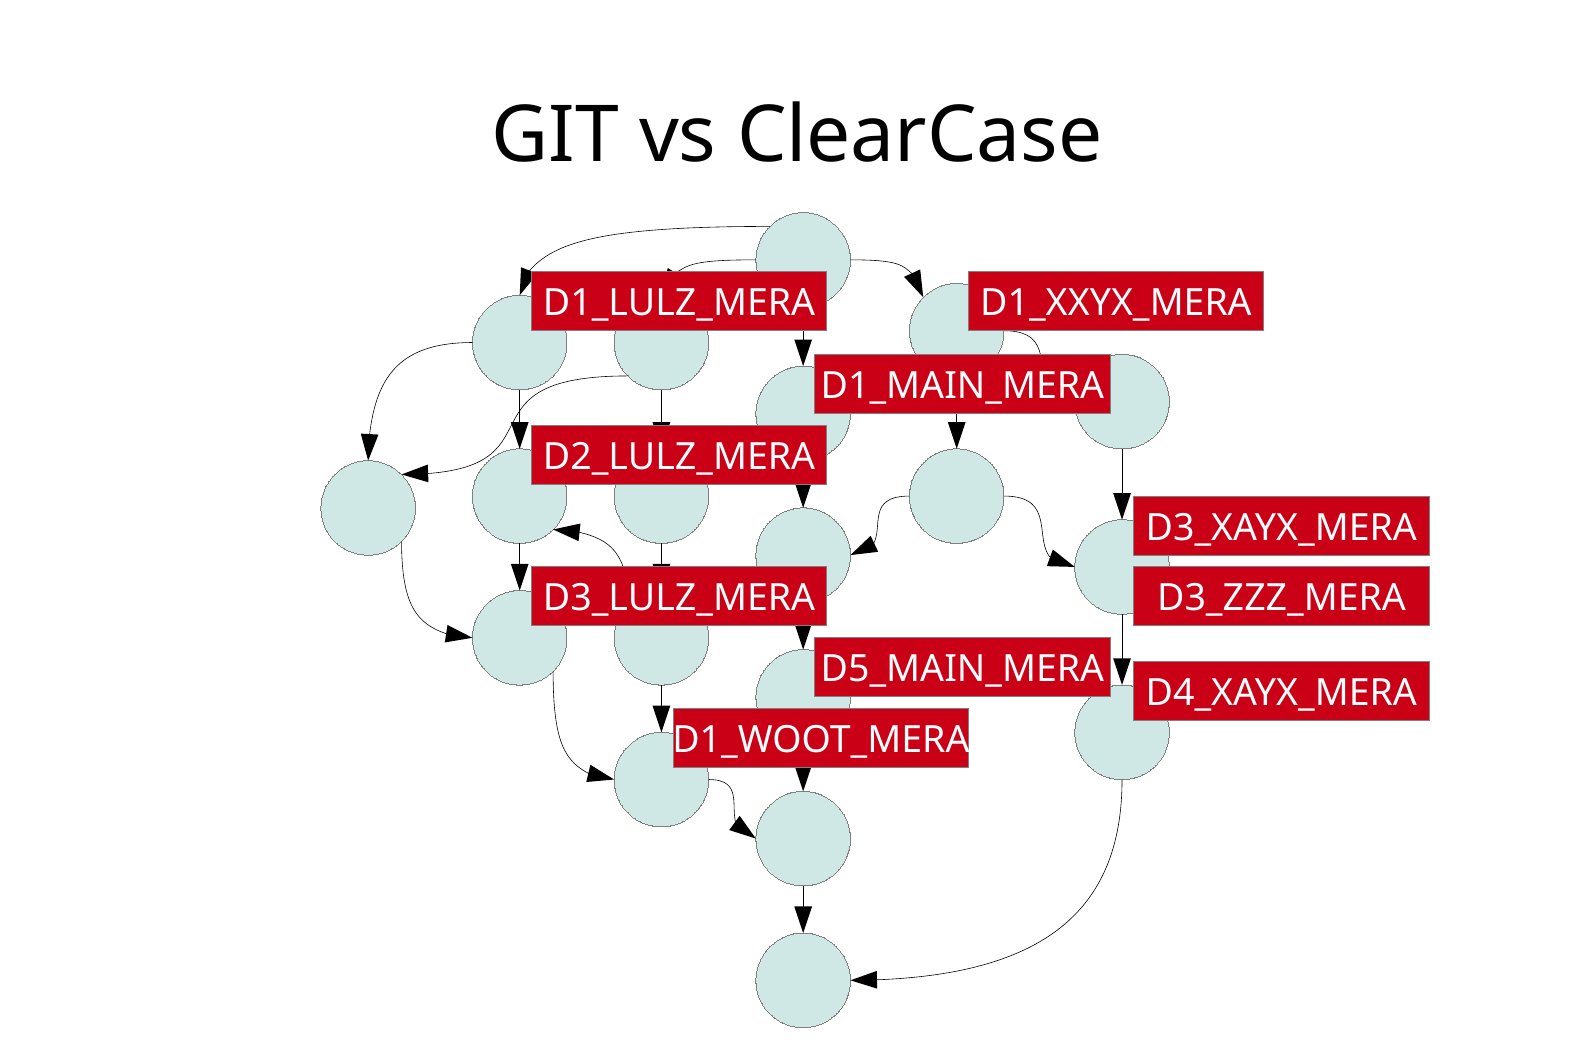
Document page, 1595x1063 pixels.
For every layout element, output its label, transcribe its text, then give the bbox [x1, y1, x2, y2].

text_box [472, 448, 567, 544]
text_box [755, 791, 851, 886]
text_box [472, 295, 567, 390]
text_box [614, 331, 709, 390]
text_box [614, 485, 709, 544]
text_box D1_MAIN_MERA [814, 354, 1111, 414]
text_box D1_LULZ_MERA [531, 271, 827, 331]
text_box D2_LULZ_MERA [531, 425, 827, 485]
title GIT vs ClearCase [79, 42, 1515, 220]
text_box D1_XXYX_MERA [968, 271, 1264, 331]
text_box [755, 212, 851, 301]
text_box D5_MAIN_MERA [814, 637, 1111, 697]
text_box [909, 448, 1004, 544]
text_box [1074, 685, 1170, 780]
text_box [472, 590, 567, 686]
text_box D3_ZZZ_MERA [1133, 566, 1430, 626]
text_box [909, 283, 1004, 354]
text_box D1_WOOT_MERA [673, 708, 969, 768]
text_box [320, 460, 416, 556]
text_box [755, 649, 851, 708]
text_box [614, 626, 709, 686]
text_box [755, 507, 851, 596]
text_box D3_LULZ_MERA [531, 566, 827, 626]
text_box [614, 732, 709, 827]
text_box [1076, 354, 1170, 449]
text_box D3_XAYX_MERA [1133, 496, 1430, 556]
text_box [1074, 519, 1170, 615]
text_box [755, 933, 851, 1028]
text_box [755, 366, 851, 455]
text_box D4_XAYX_MERA [1133, 661, 1430, 721]
